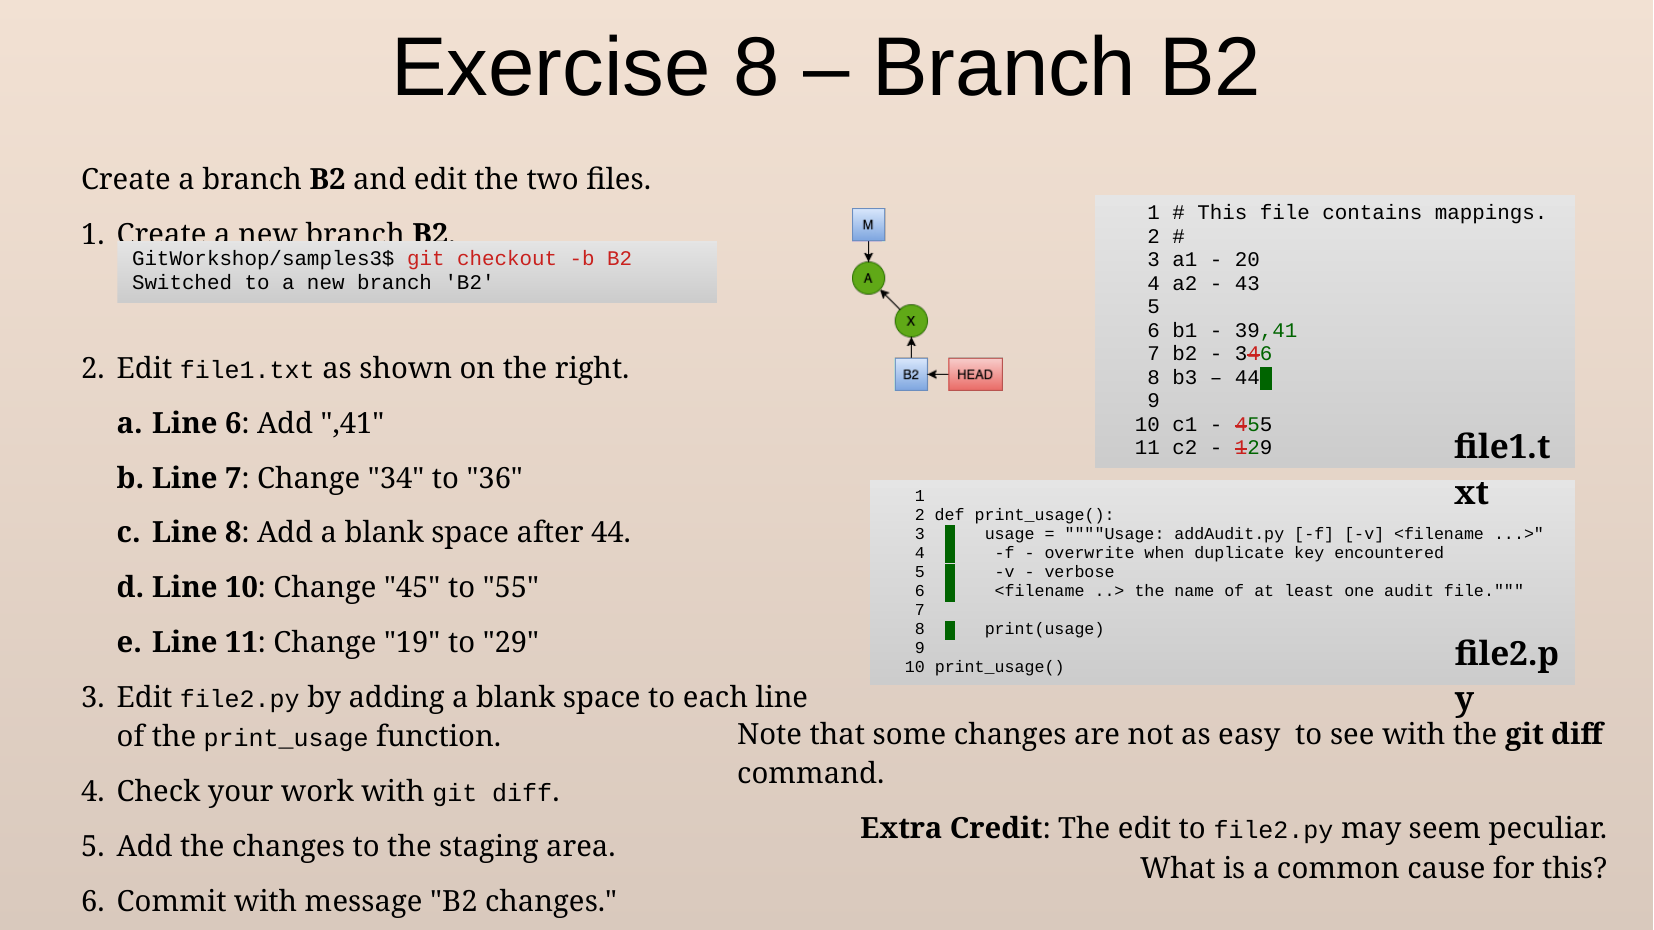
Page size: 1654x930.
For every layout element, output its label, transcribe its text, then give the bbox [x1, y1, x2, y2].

title Exercise 8 – Branch B2 [82, 1, 1571, 133]
text_box GitWorkshop/samples3$ git checkout -b B2 Switched to a new branch 'B2' [117, 240, 718, 303]
text_box 1 2 def print_usage(): 3 usage = """"Usage: addAudit.py [-f] [-v] <filename ...>" 4 -f - overwrite when duplicate key encountered 5 -v - verbose 6 <filename ..> the name of at least one audit file.""" 7 8 print(usage) 9 10 print_usage() [870, 479, 1576, 685]
text_box Create a branch B2 and edit the two files. Create a new branch B2. Edit file1.txt as shown on the right. Line 6: Add ",41" Line 7: Change "34" to "36" Line 8: Add a blank space after 44. Line 10: Change "45" to "55" Line 11: Change "19" to "29" Edit file2.py by adding a blank space to each line of the print_usage function. Check your work with git diff. Add the changes to the staging area. Commit with message "B2 changes." This creates a new commit X referenced by branch B2 as shown in the figure above. [66, 150, 856, 907]
text_box Note that some changes are not as easy to see with the git diff command. Extra Credit: The edit to file2.py may seem peculiar. What is a common cause for this? [722, 705, 1623, 853]
text_box 1 # This file contains mappings. 2 # 3 a1 - 20 4 a2 - 43 5 6 b1 - 39,41 7 b2 - 346 8 b3 – 44 9 10 c1 - 455 11 c2 - 129 [1095, 194, 1576, 469]
text_box file1.txt [1439, 416, 1575, 469]
text_box file2.py [1440, 622, 1576, 676]
picture [852, 208, 1003, 391]
